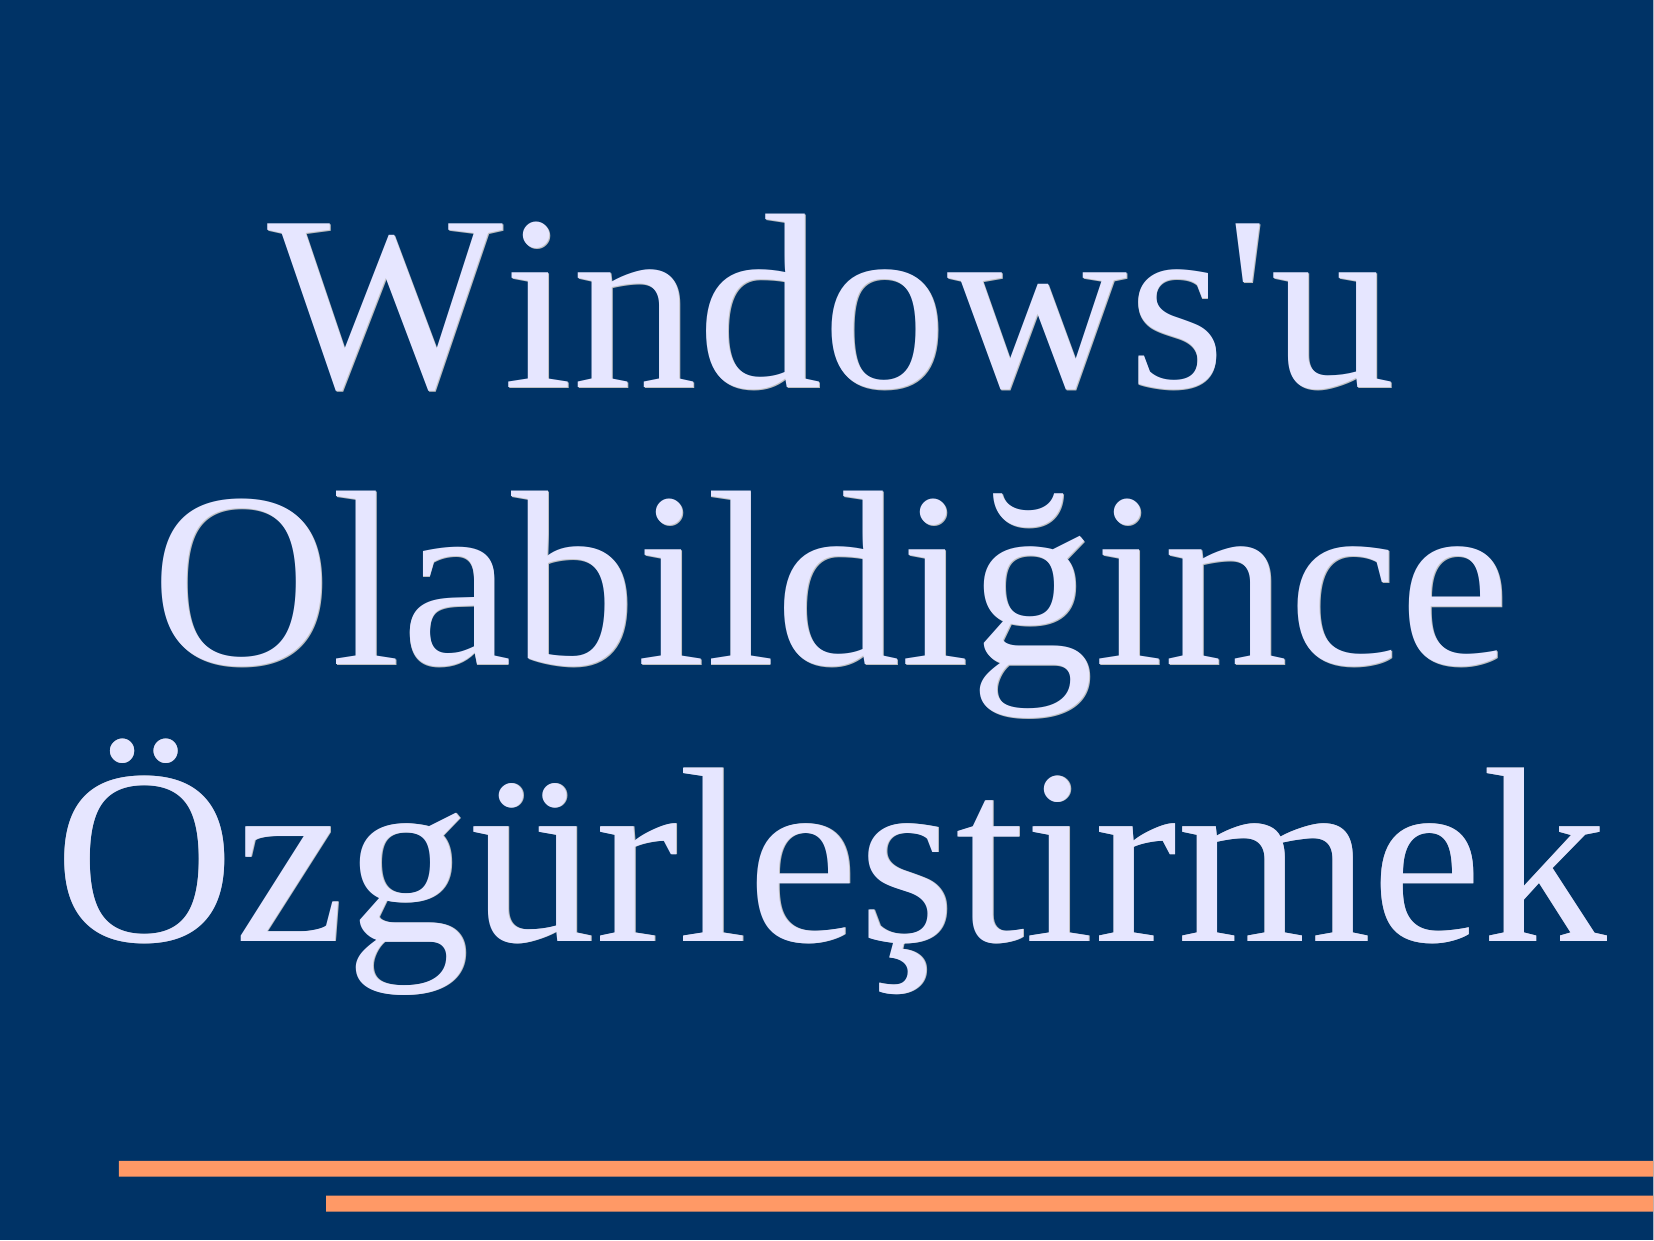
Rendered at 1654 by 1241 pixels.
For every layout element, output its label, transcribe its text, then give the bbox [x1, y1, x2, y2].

subtitle Windows'u Olabildiğince Özgürleştirmek [23, 109, 1641, 1051]
